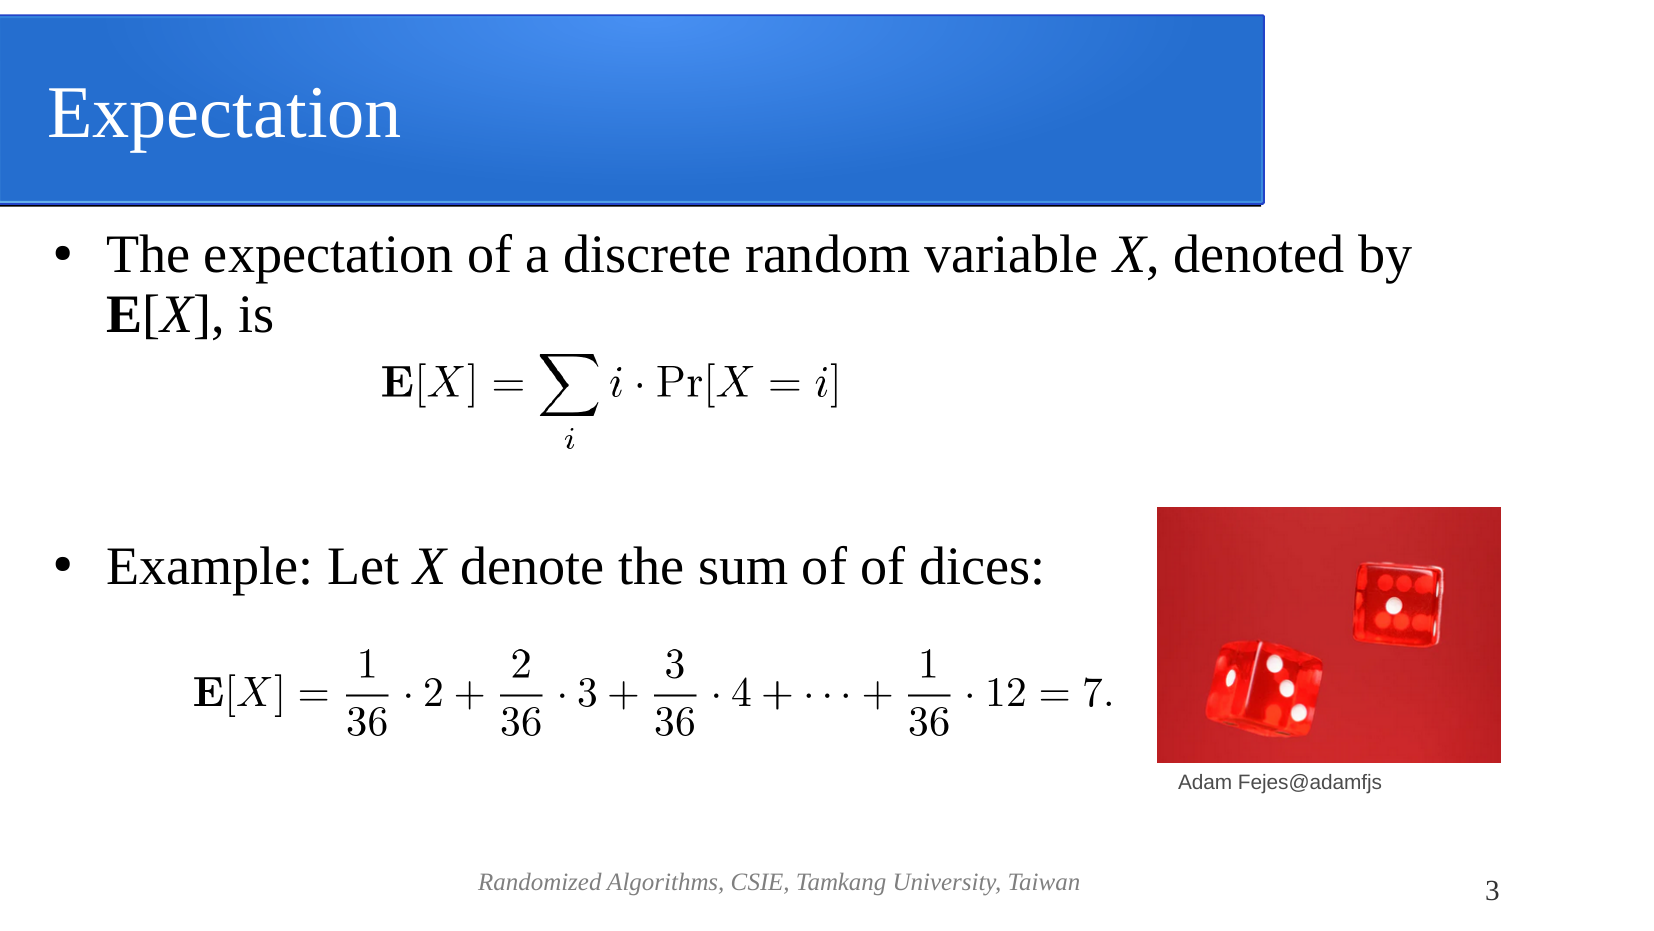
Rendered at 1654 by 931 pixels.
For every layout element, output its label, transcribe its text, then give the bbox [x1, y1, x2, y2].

list The expectation of a discrete random variable X, denoted by E[X], is Example: Let X denote the sum of of dices: [35, 224, 1524, 764]
title Expectation [47, 35, 1199, 189]
picture [1157, 507, 1501, 763]
picture [194, 649, 1111, 736]
text_box Adam Fejes@adamfjs [1163, 763, 1447, 804]
picture [382, 354, 837, 449]
